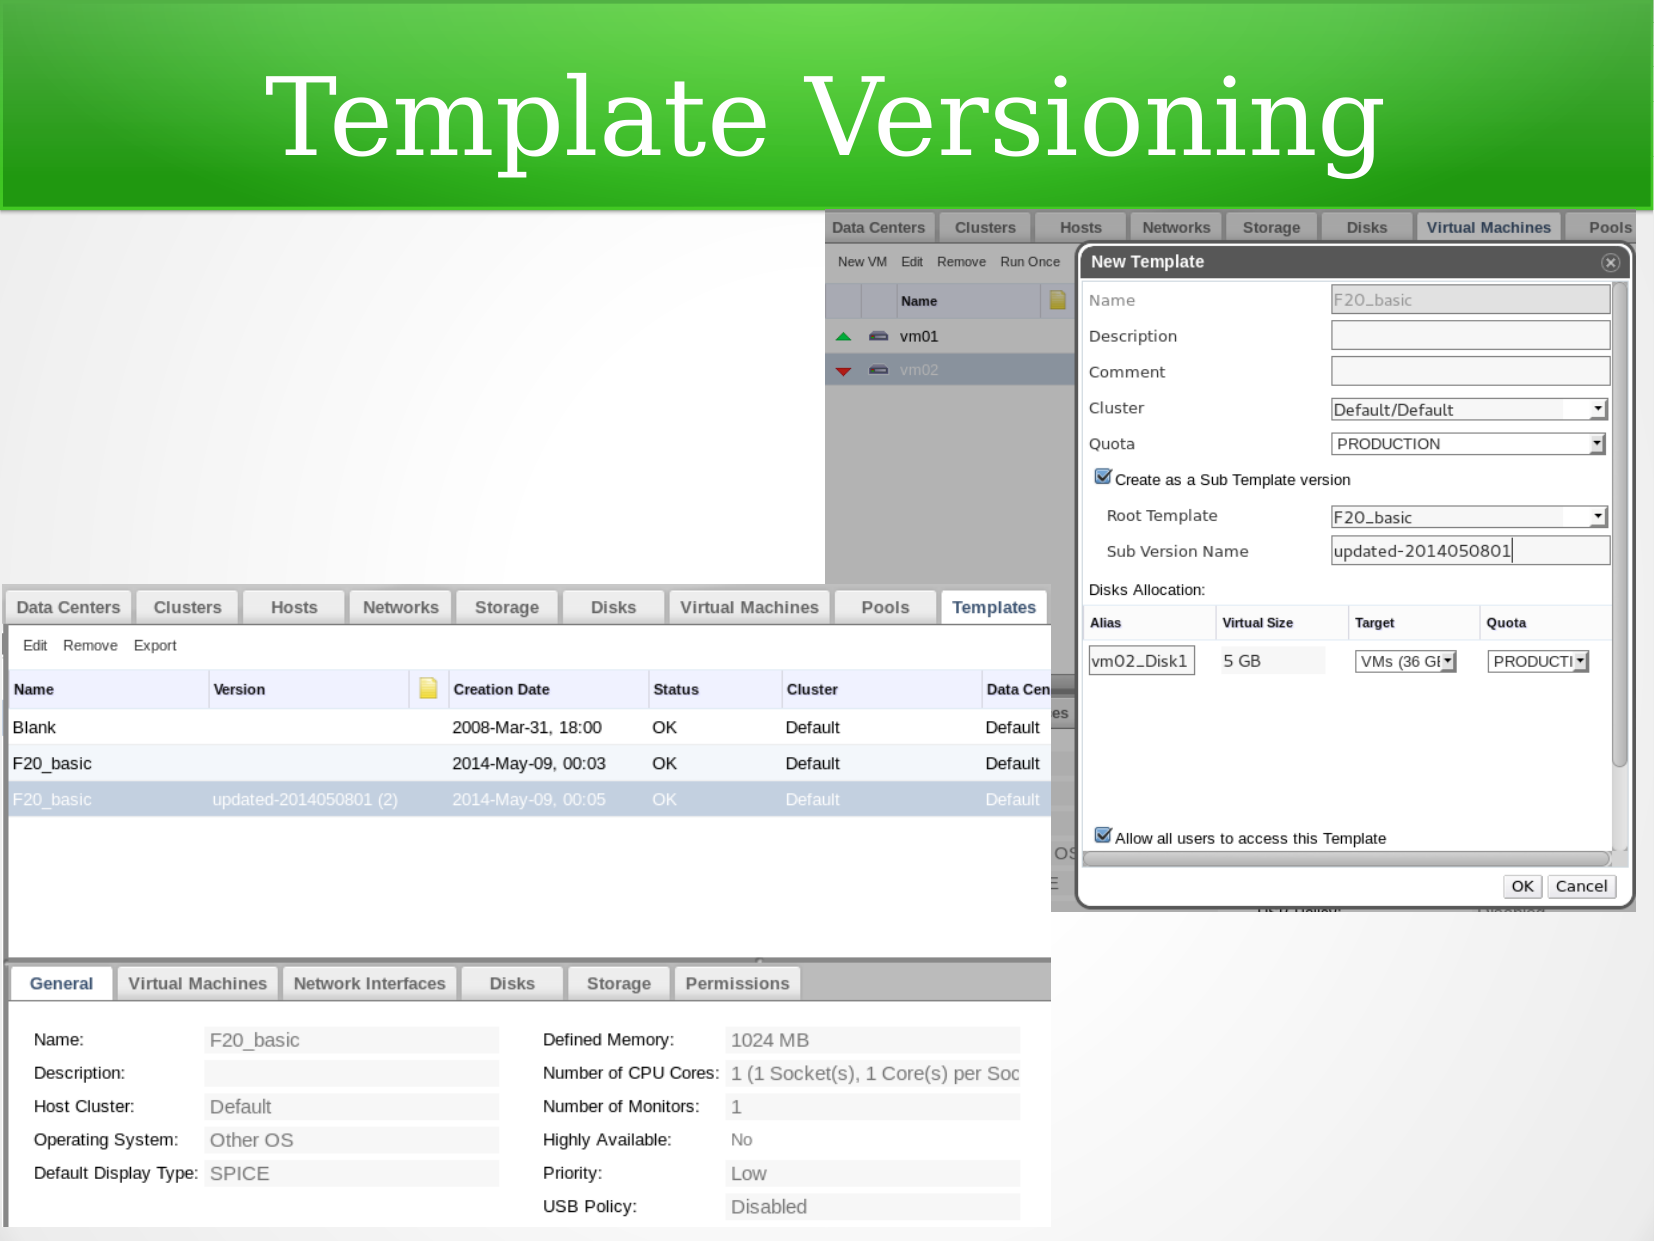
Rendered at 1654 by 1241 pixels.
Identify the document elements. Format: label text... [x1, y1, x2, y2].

picture [2, 209, 1636, 1227]
title Template Versioning [82, 47, 1571, 189]
